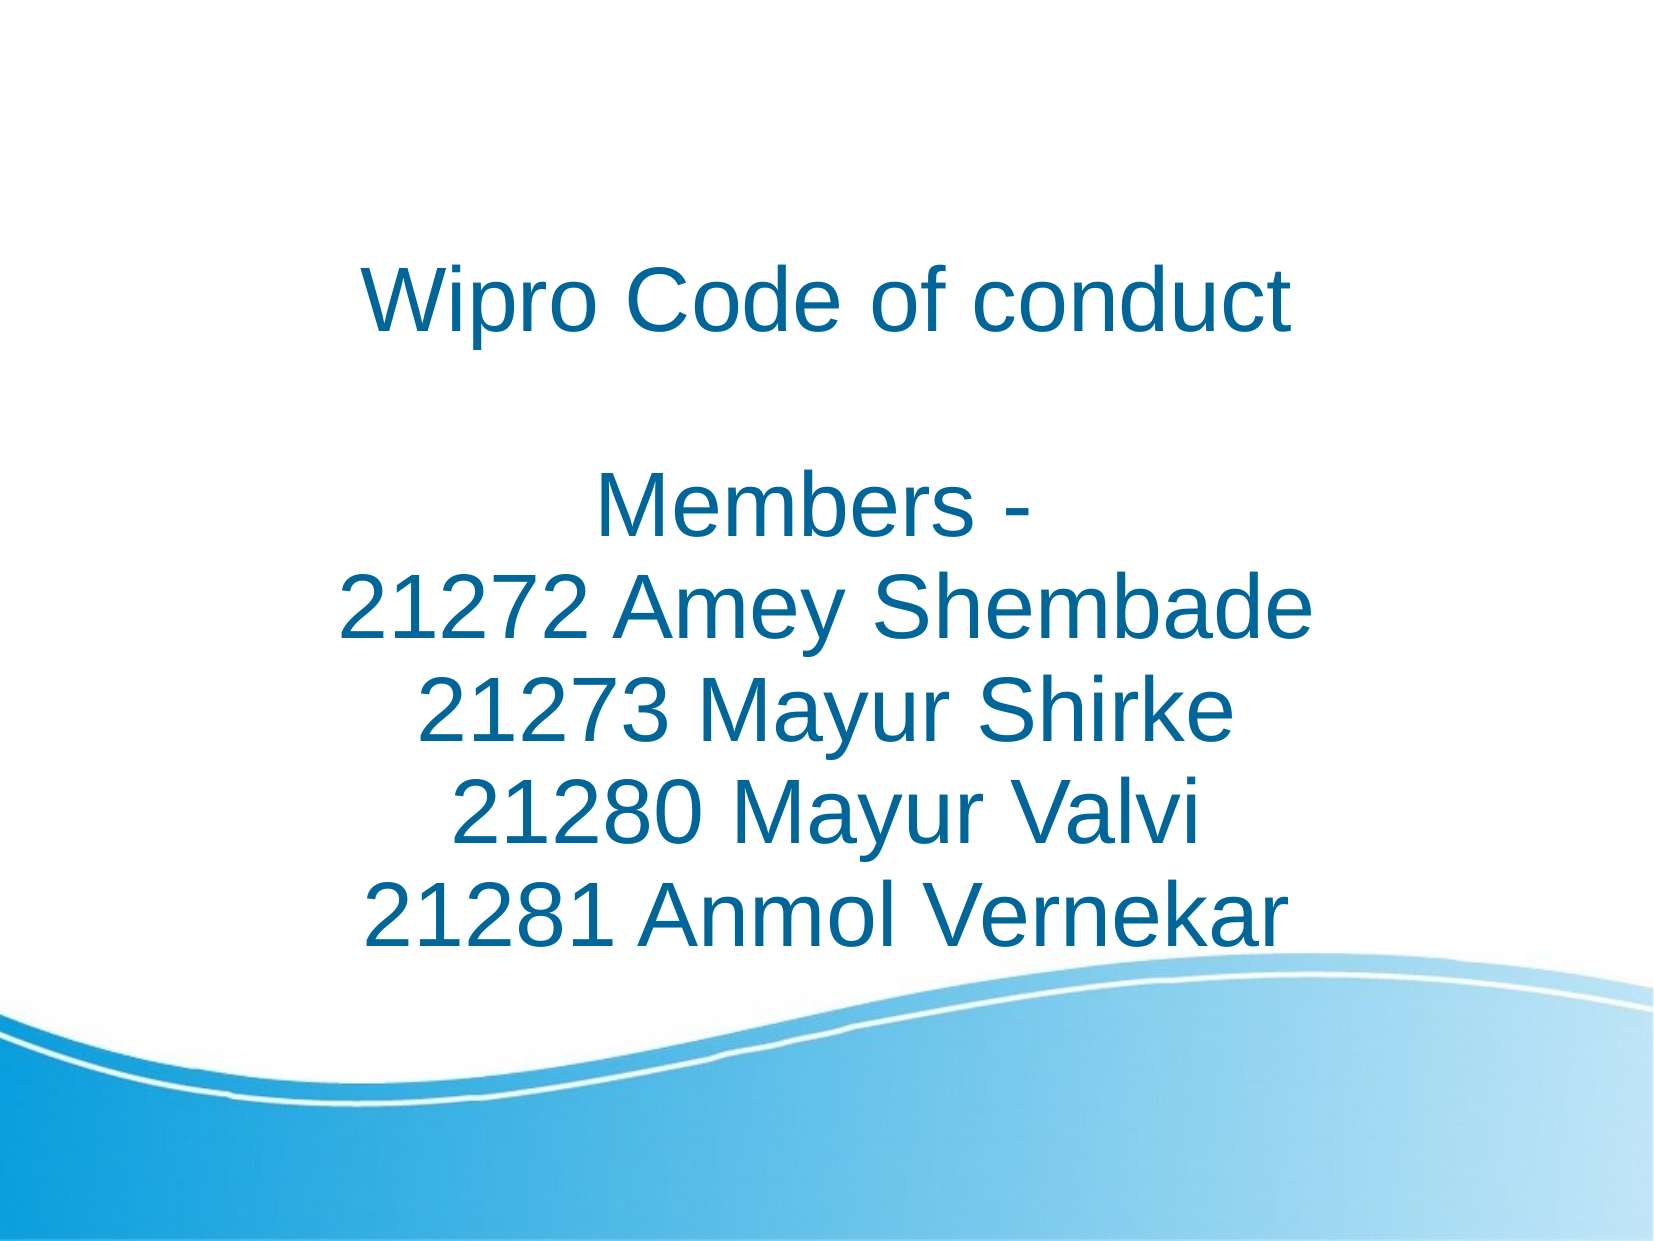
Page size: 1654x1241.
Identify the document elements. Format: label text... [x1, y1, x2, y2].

picture [0, 952, 1654, 1241]
title Wipro Code of conduct Members - 21272 Amey Shembade 21273 Mayur Shirke 21280 Mayur Valvi 21281 Anmol Vernekar [82, 248, 1571, 966]
